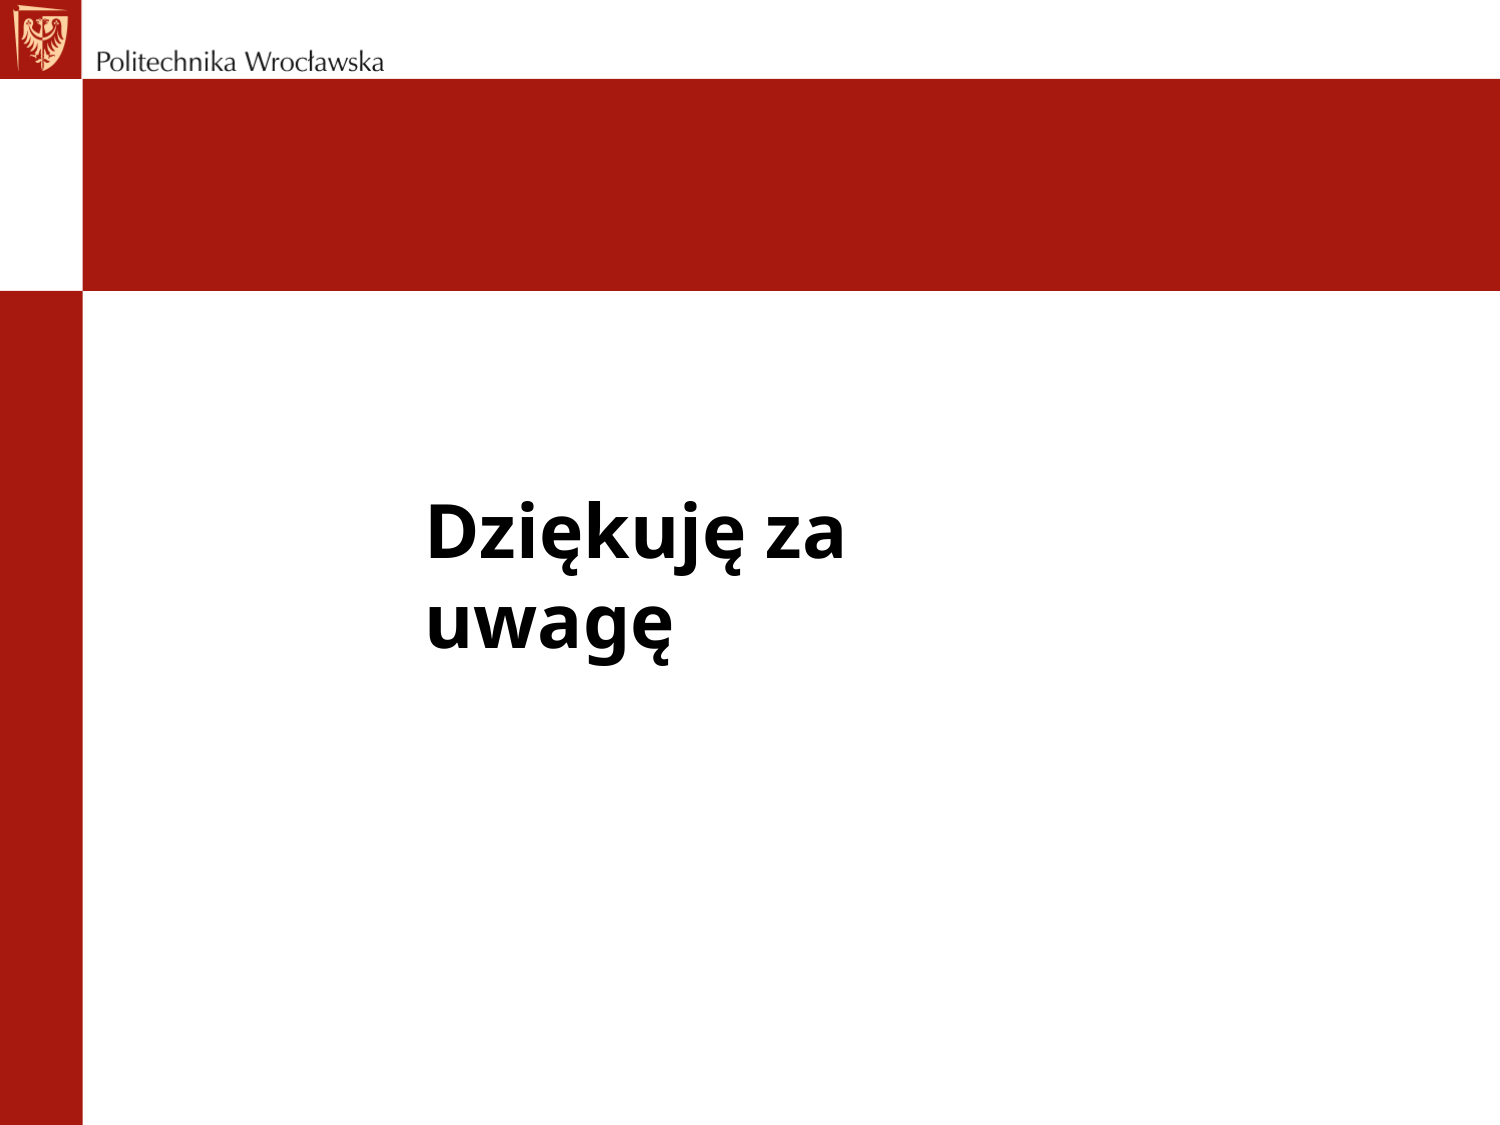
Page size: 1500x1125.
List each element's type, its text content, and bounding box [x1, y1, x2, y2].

list [100, 308, 1483, 1052]
picture [0, 0, 384, 79]
text_box Dziękuję za uwagę [409, 520, 1097, 627]
